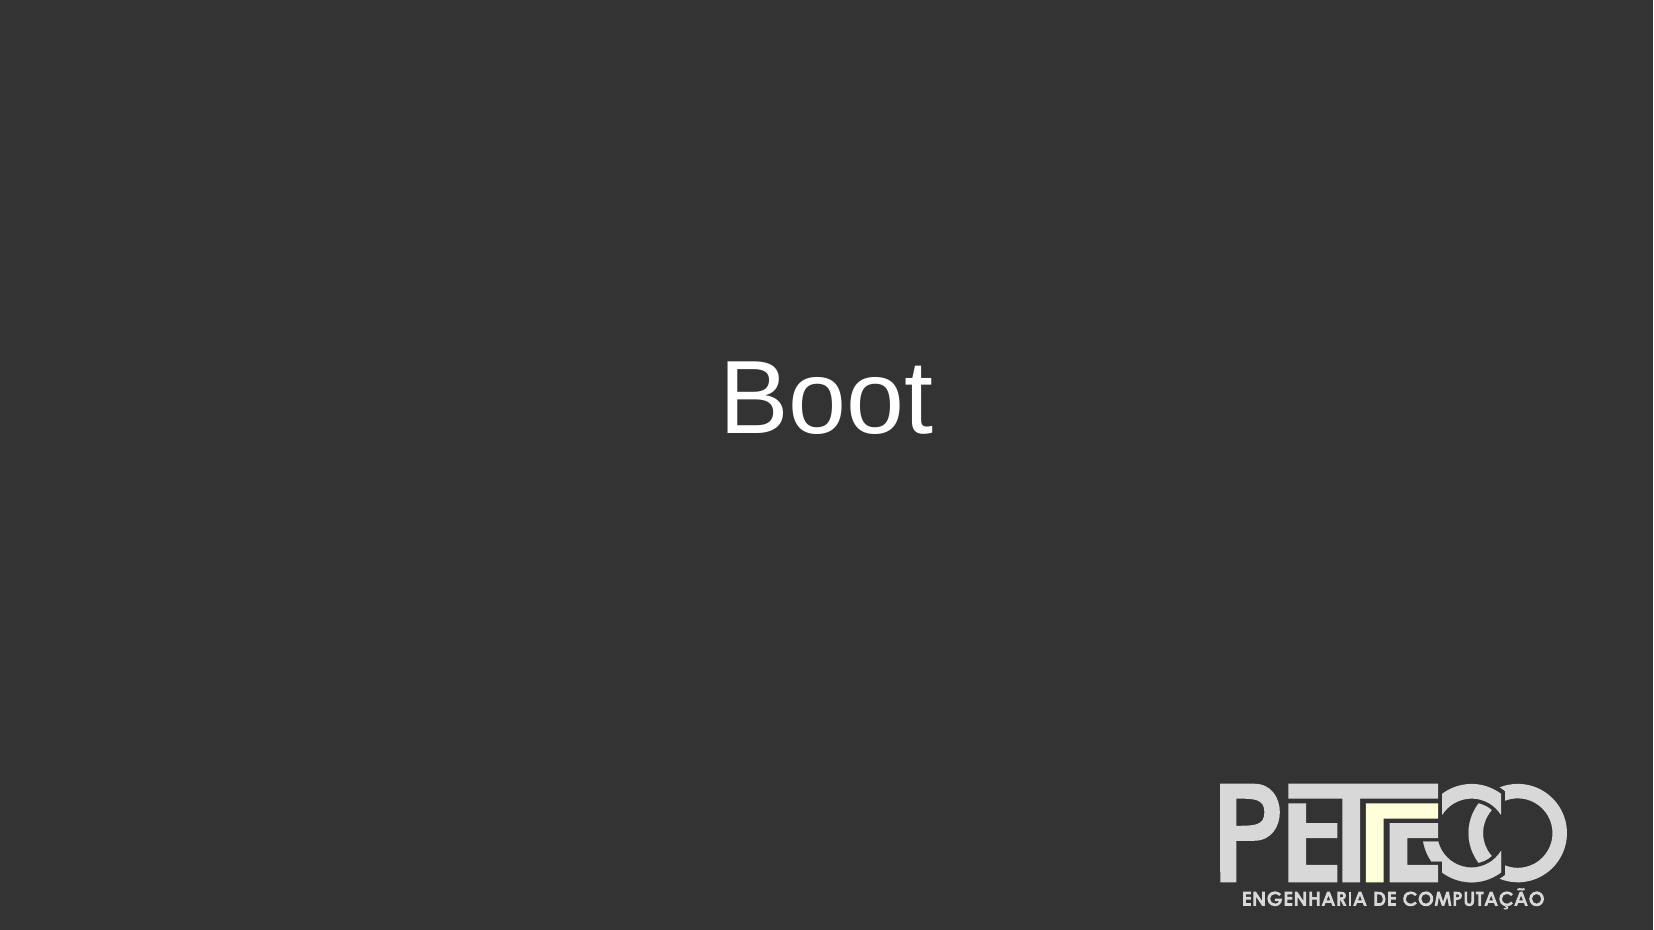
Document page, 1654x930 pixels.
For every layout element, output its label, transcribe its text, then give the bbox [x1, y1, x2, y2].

subtitle Boot [82, 37, 1571, 757]
